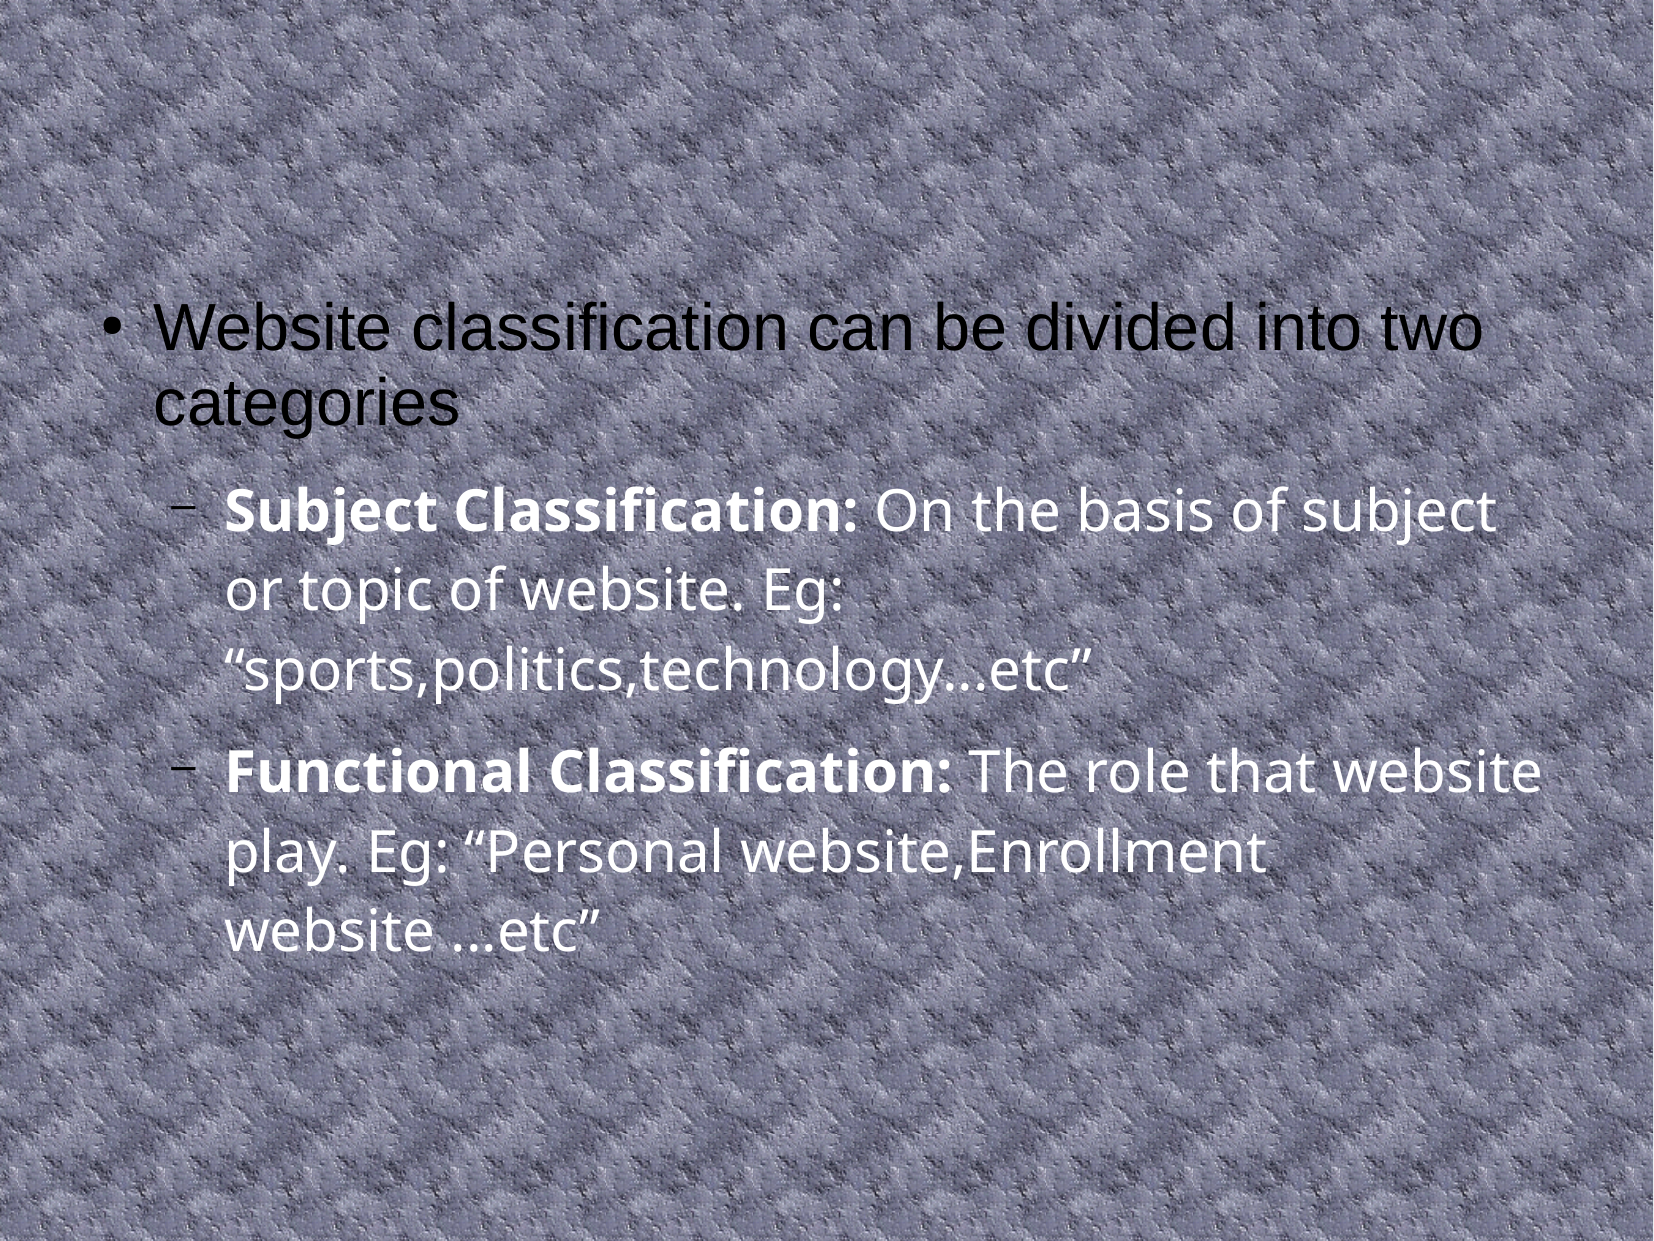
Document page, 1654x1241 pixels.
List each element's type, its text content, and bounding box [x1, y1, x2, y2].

list Website classification can be divided into two categories Subject Classification: On the basis of subject or topic of website. Eg: “sports,politics,technology...etc” Functional Classification: The role that website play. Eg: “Personal website,Enrollment website ...etc” [82, 290, 1571, 1010]
picture [0, 0, 1654, 1241]
